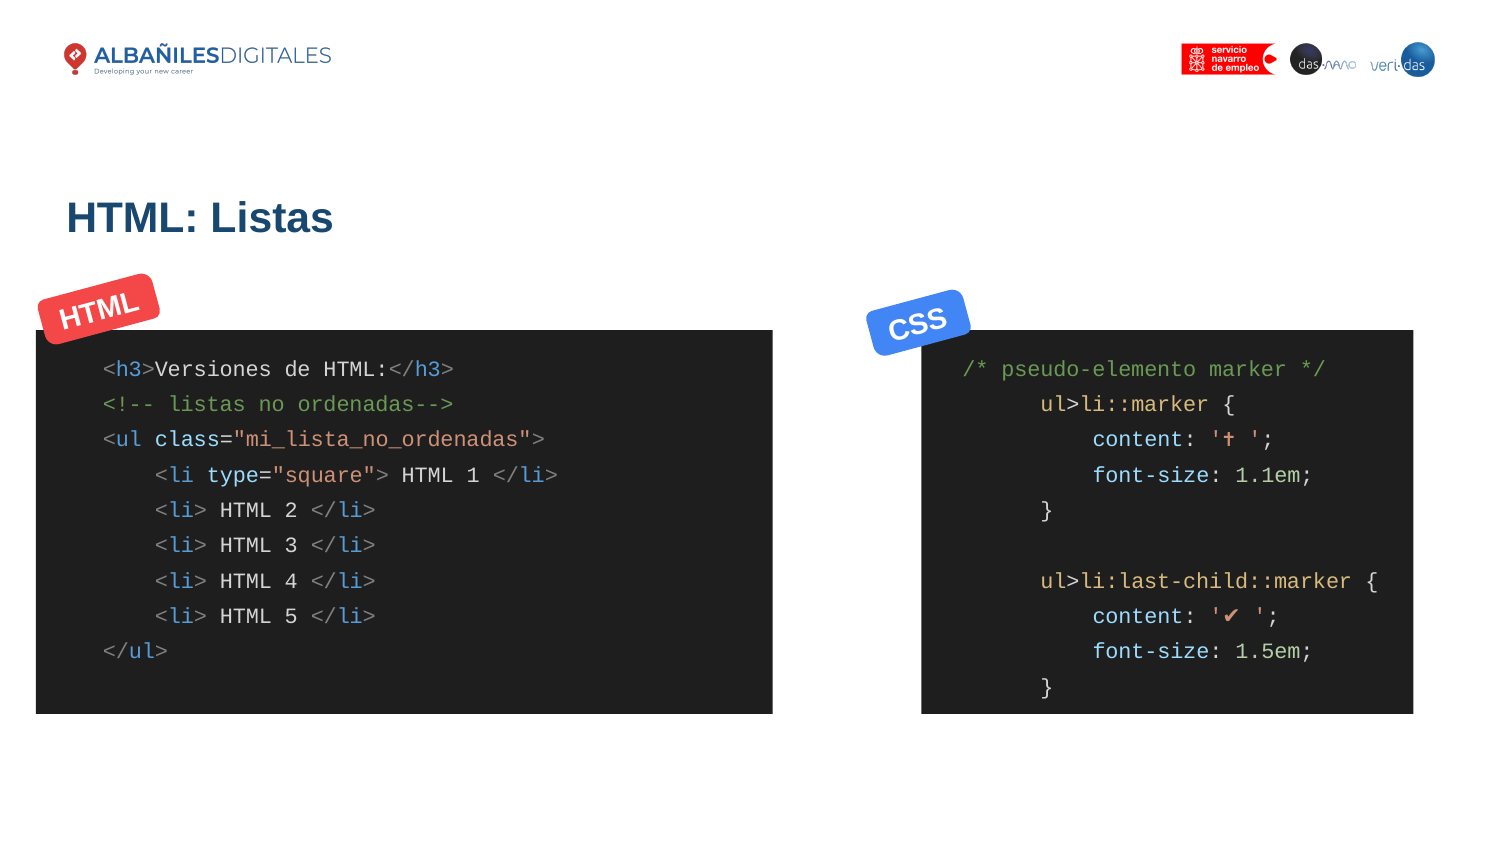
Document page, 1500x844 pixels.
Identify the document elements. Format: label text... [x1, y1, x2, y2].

text_box CSS [866, 289, 971, 356]
text_box /* pseudo-elemento marker */ ul>li::marker { content: '✝ '; font-size: 1.1em; } ul>li:last-child::marker { content: '✔️ '; font-size: 1.5em; } [921, 330, 1414, 714]
picture [64, 43, 332, 75]
text_box <h3>Versiones de HTML:</h3> <!-- listas no ordenadas--> <ul class="mi_lista_no_ordenadas"> <li type="square"> HTML 1 </li> <li> HTML 2 </li> <li> HTML 3 </li> <li> HTML 4 </li> <li> HTML 5 </li> </ul> [35, 330, 773, 714]
text_box HTML [37, 273, 160, 345]
picture [1181, 43, 1277, 75]
picture [1370, 42, 1435, 77]
picture [1290, 43, 1356, 75]
text_box HTML: Listas [66, 179, 728, 318]
